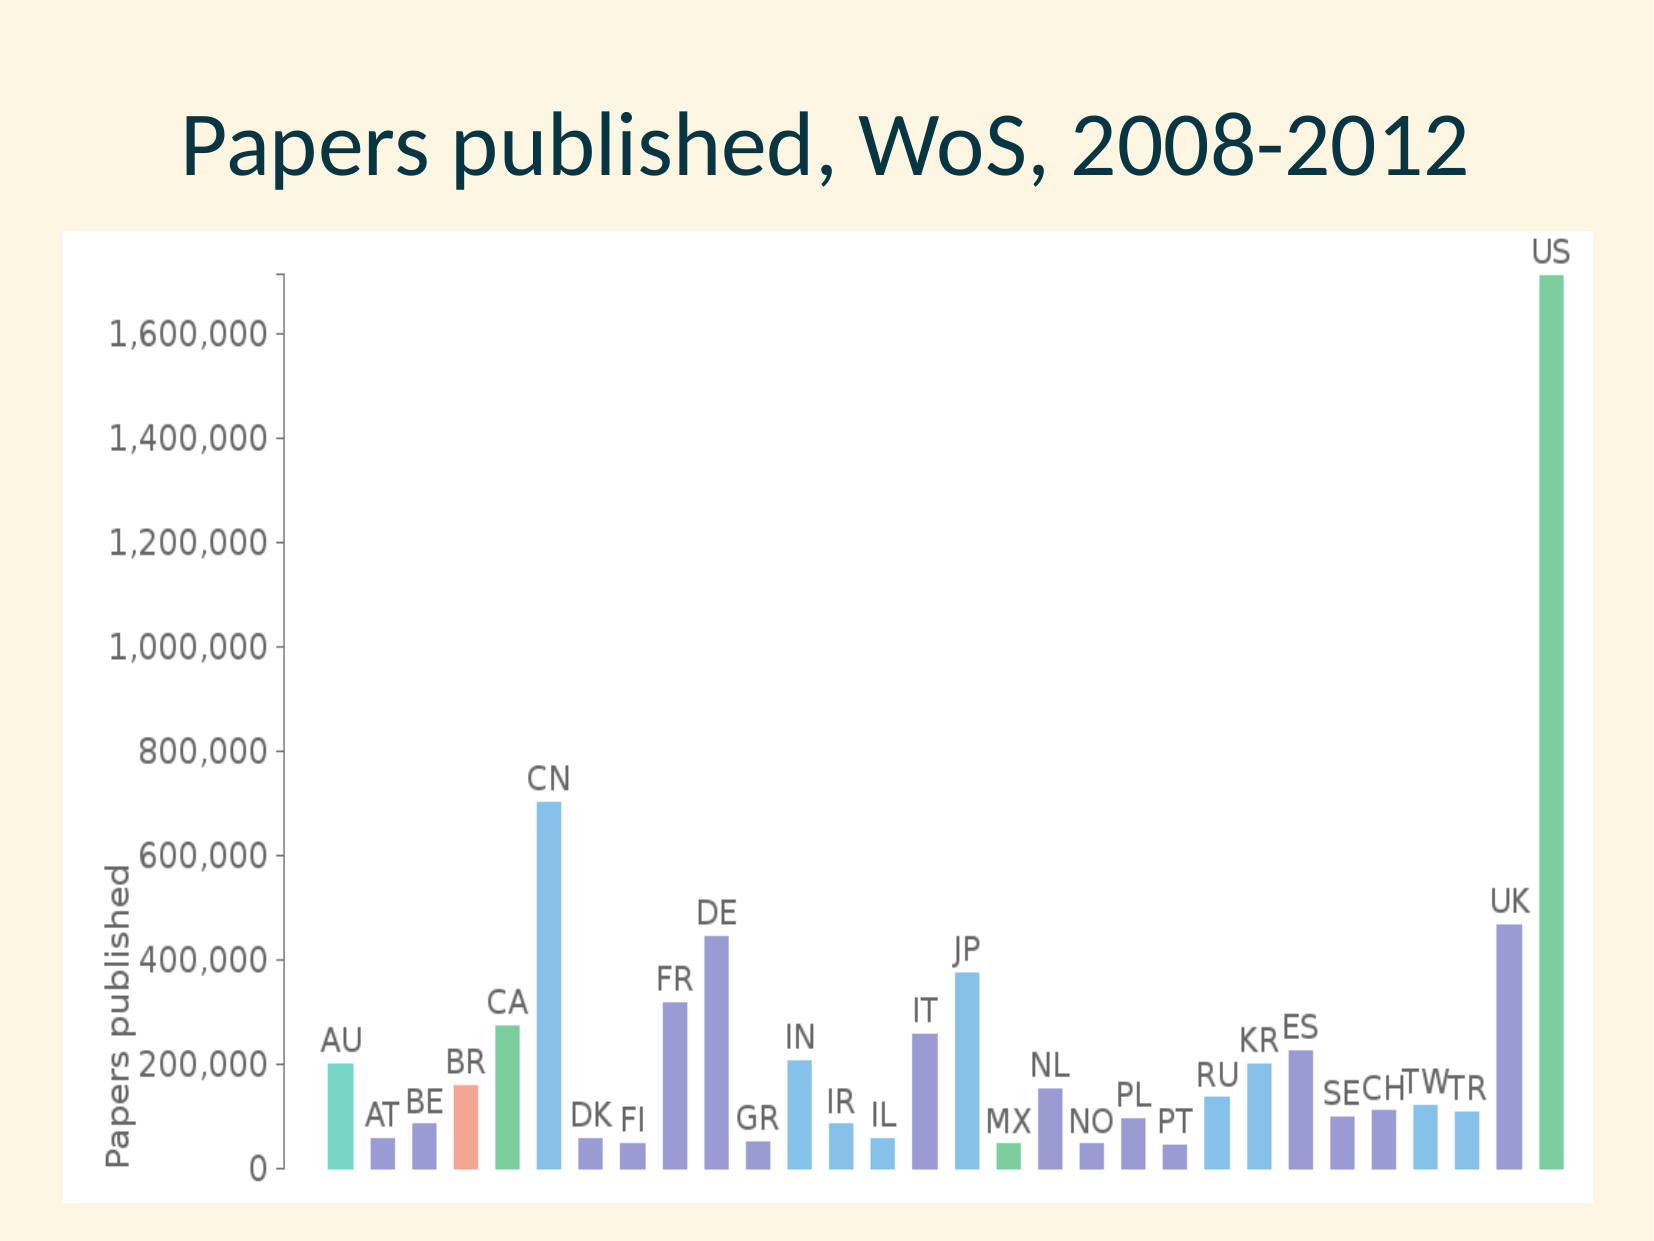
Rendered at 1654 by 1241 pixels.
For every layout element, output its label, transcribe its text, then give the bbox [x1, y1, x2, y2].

title Papers published, WoS, 2008-2012 [82, 49, 1571, 231]
picture [63, 231, 1594, 1203]
